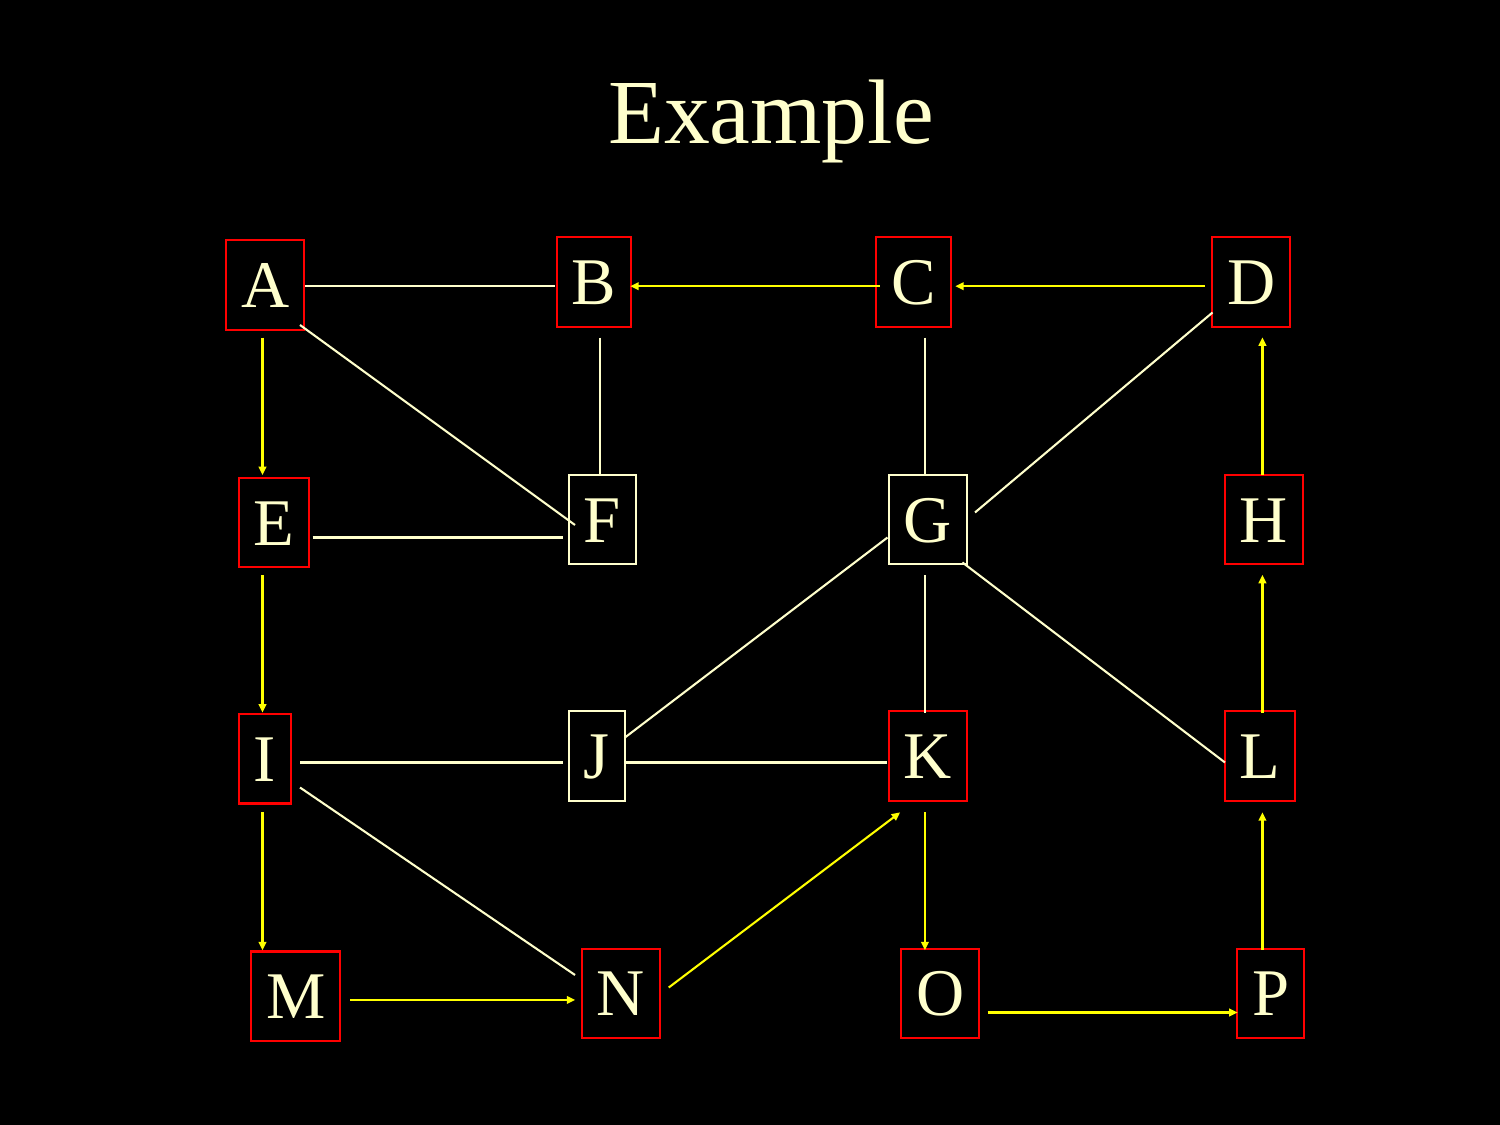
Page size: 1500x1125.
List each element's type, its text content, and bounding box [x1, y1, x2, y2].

title Example [42, 37, 1500, 188]
text_box J [569, 711, 625, 801]
text_box I [238, 713, 291, 804]
text_box A [226, 240, 305, 330]
text_box F [569, 474, 636, 565]
text_box E [238, 477, 310, 568]
text_box M [251, 951, 341, 1042]
text_box H [1224, 474, 1303, 565]
text_box L [1224, 711, 1296, 801]
text_box D [1212, 237, 1291, 327]
text_box N [581, 948, 660, 1039]
text_box G [888, 474, 967, 565]
text_box O [901, 948, 980, 1039]
text_box K [888, 711, 967, 801]
text_box C [876, 237, 951, 327]
text_box B [556, 237, 632, 327]
text_box P [1237, 948, 1305, 1039]
